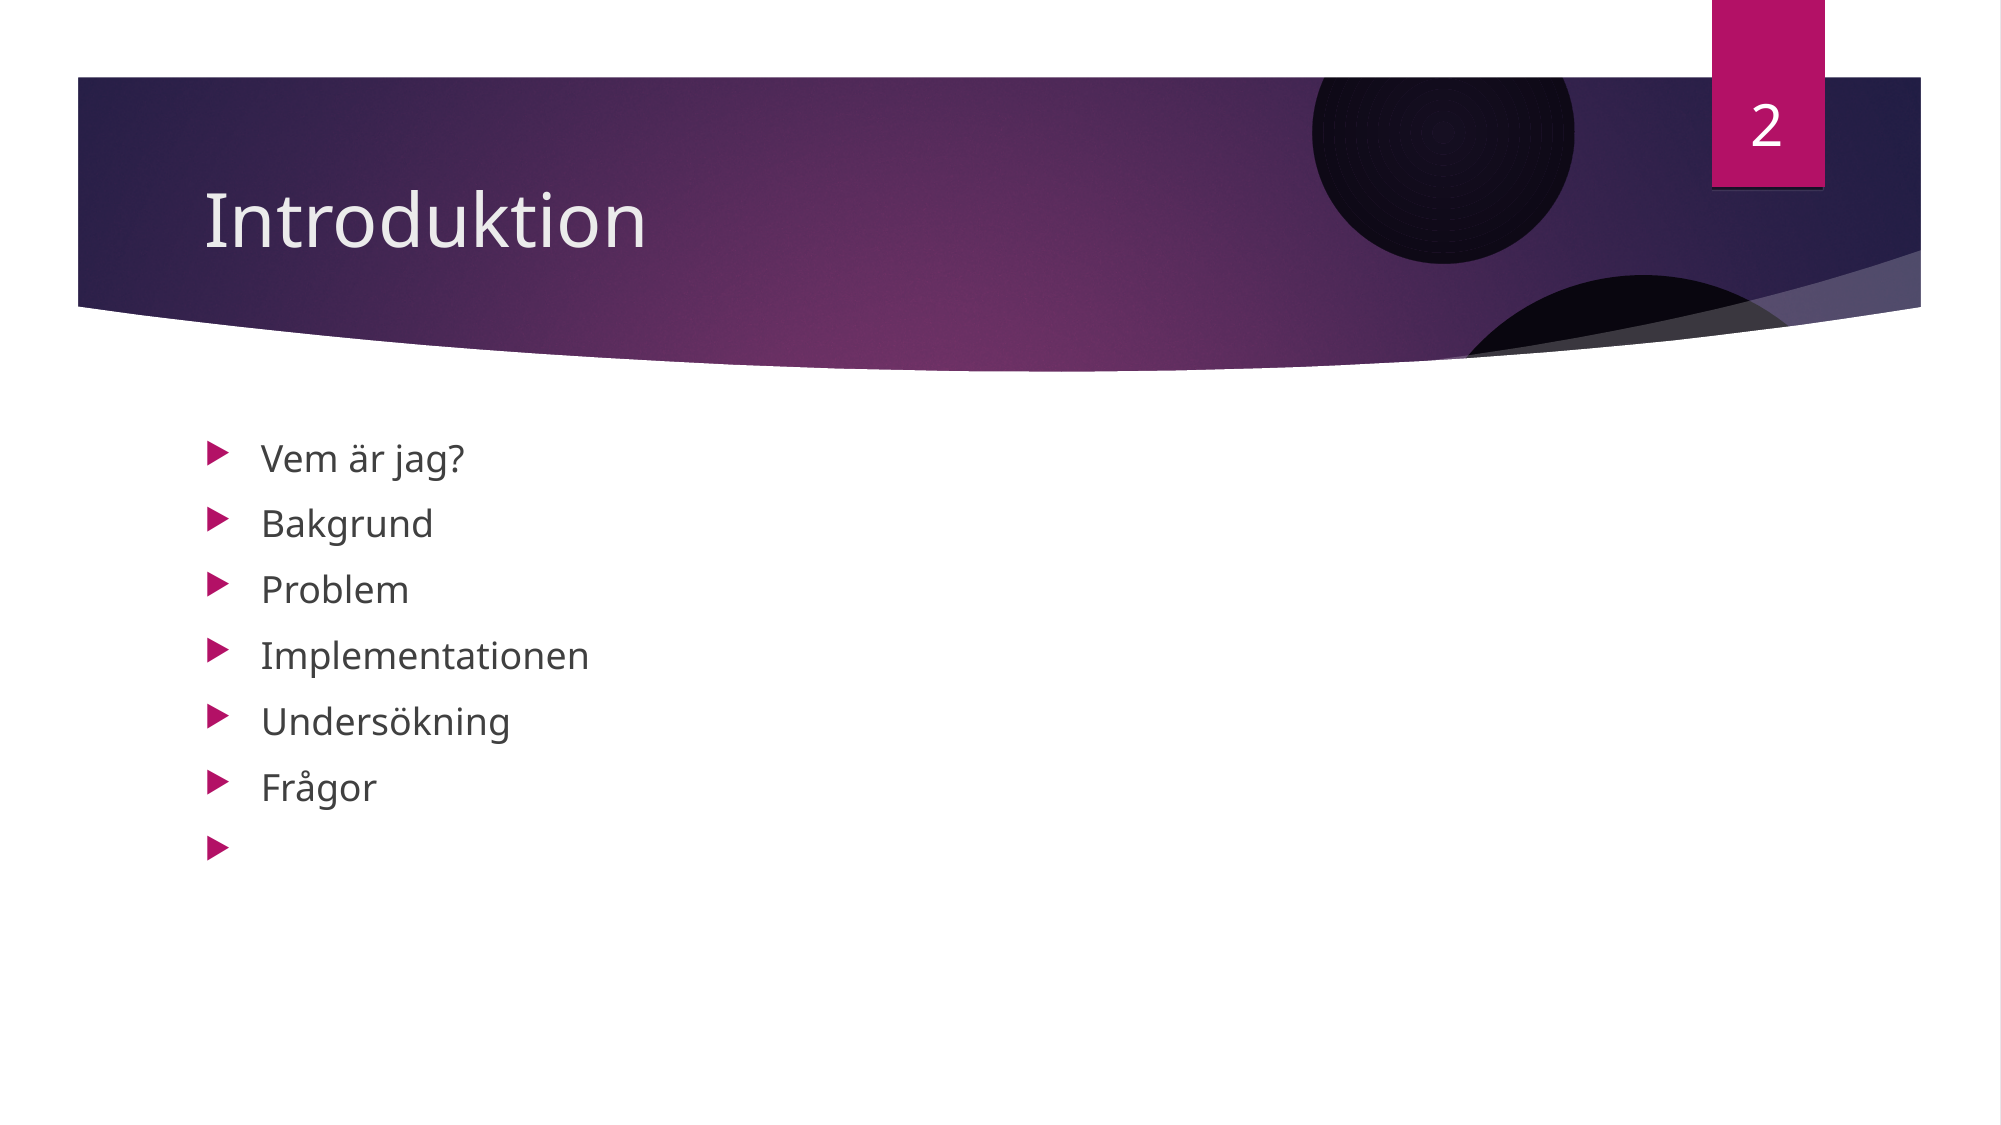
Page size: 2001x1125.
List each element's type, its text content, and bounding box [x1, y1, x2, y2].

text_box [1698, 48, 1836, 175]
list Vem är jag? Bakgrund Problem Implementationen Undersökning Frågor [189, 427, 1638, 988]
title Introduktion [189, 159, 1627, 276]
